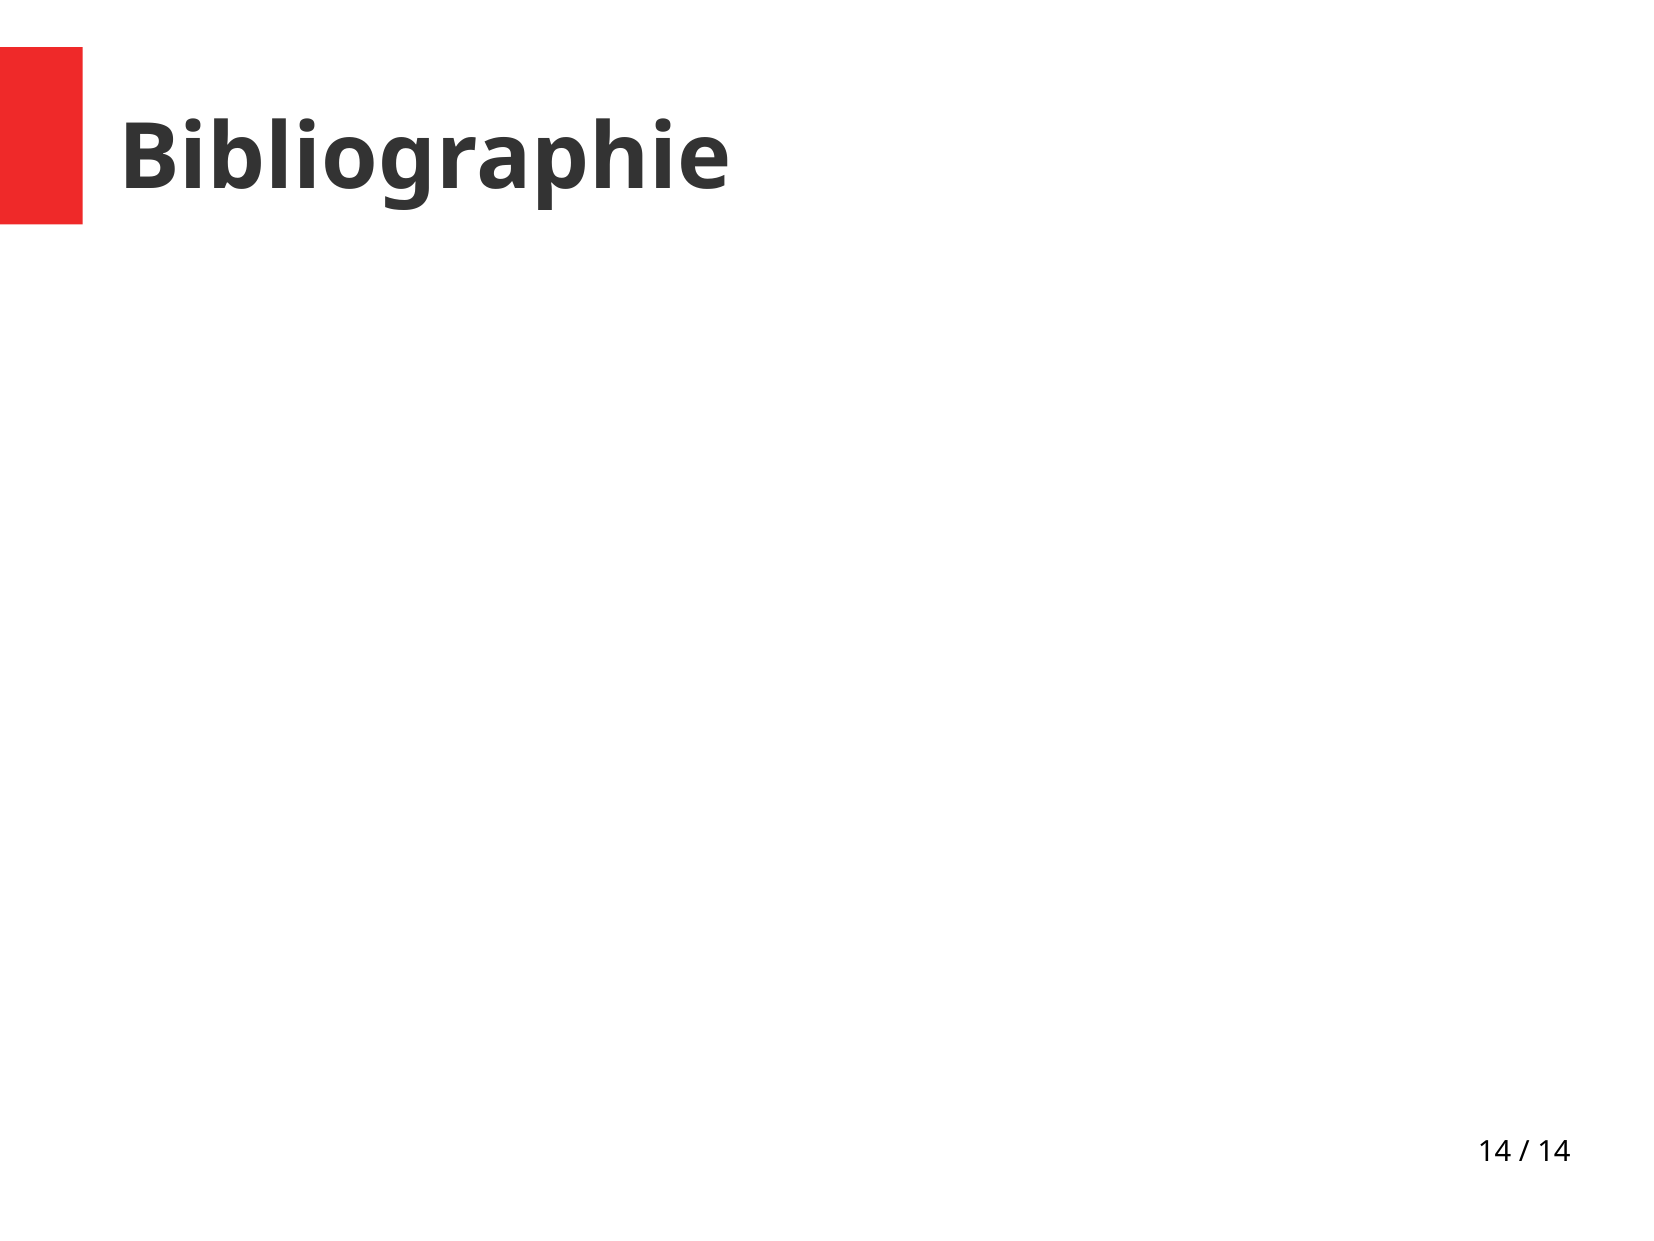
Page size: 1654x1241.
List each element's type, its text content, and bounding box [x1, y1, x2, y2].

title Bibliographie [118, 49, 1571, 257]
